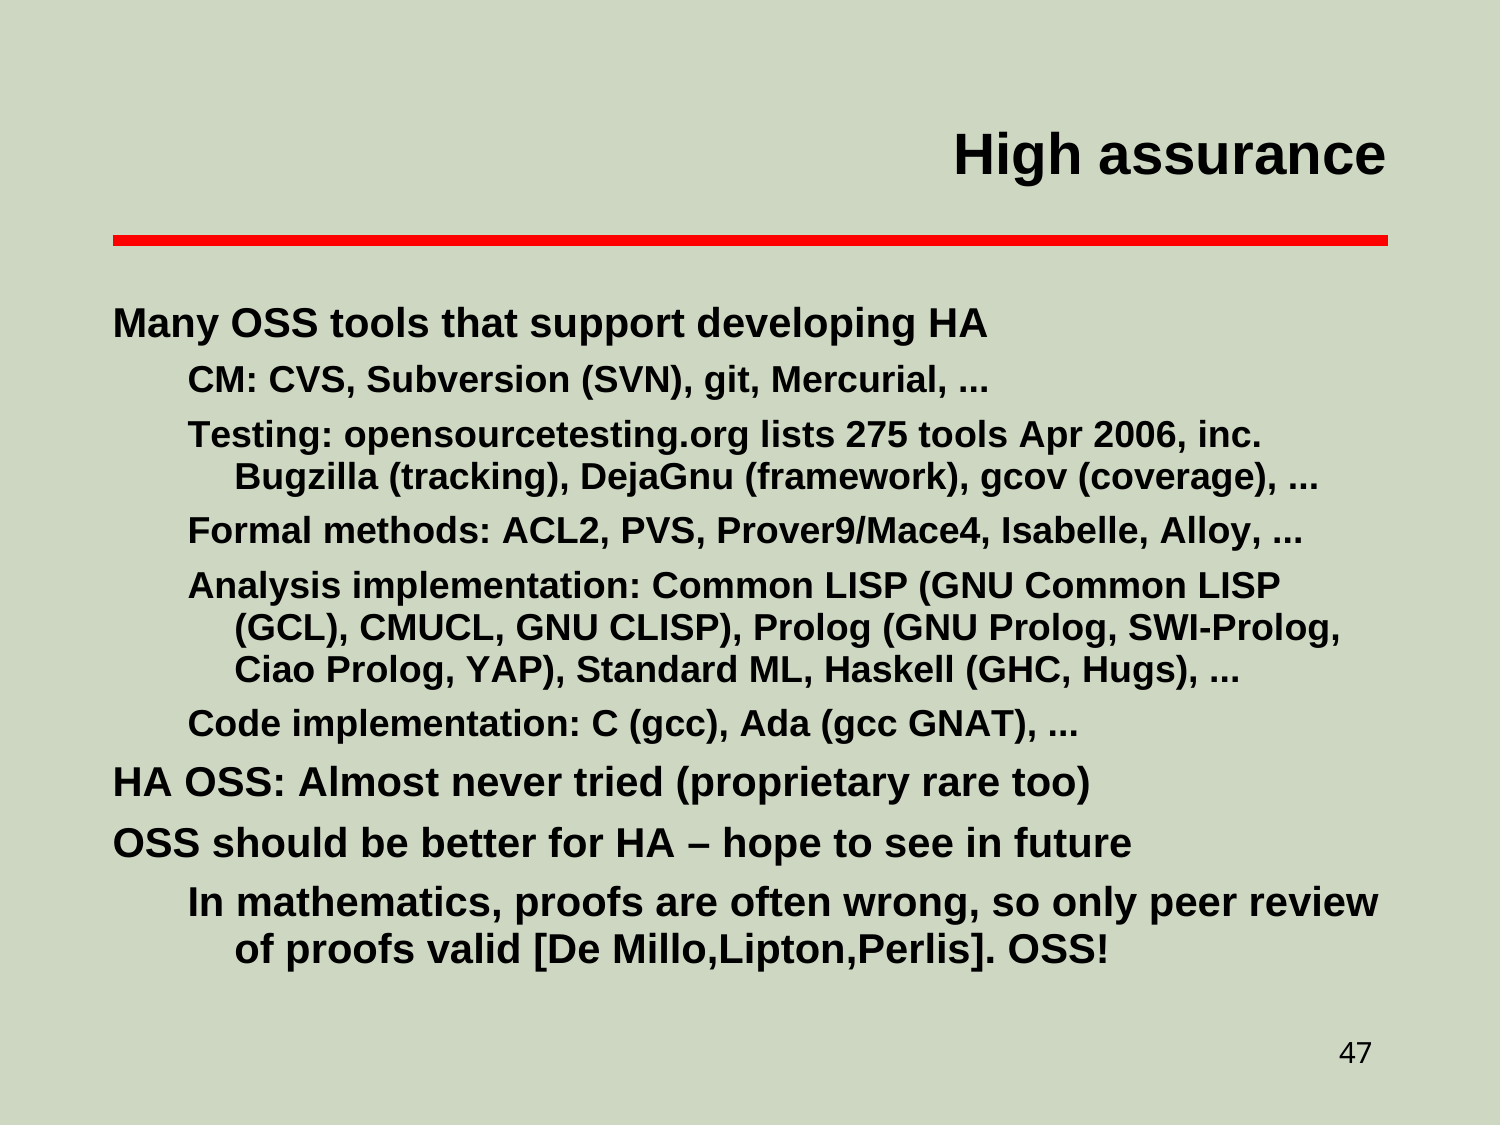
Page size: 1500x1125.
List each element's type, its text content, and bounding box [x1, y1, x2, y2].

title High assurance [337, 85, 1388, 224]
list Many OSS tools that support developing HA CM: CVS, Subversion (SVN), git, Mercurial, ... Testing: opensourcetesting.org lists 275 tools Apr 2006, inc. Bugzilla (tracking), DejaGnu (framework), gcov (coverage), ... Formal methods: ACL2, PVS, Prover9/Mace4, Isabelle, Alloy, ... Analysis implementation: Common LISP (GNU Common LISP (GCL), CMUCL, GNU CLISP), Prolog (GNU Prolog, SWI-Prolog, Ciao Prolog, YAP), Standard ML, Haskell (GHC, Hugs), ... Code implementation: C (gcc), Ada (gcc GNAT), ... HA OSS: Almost never tried (proprietary rare too) OSS should be better for HA – hope to see in future In mathematics, proofs are often wrong, so only peer review of proofs valid [De Millo,Lipton,Perlis]. OSS! [112, 299, 1388, 1111]
